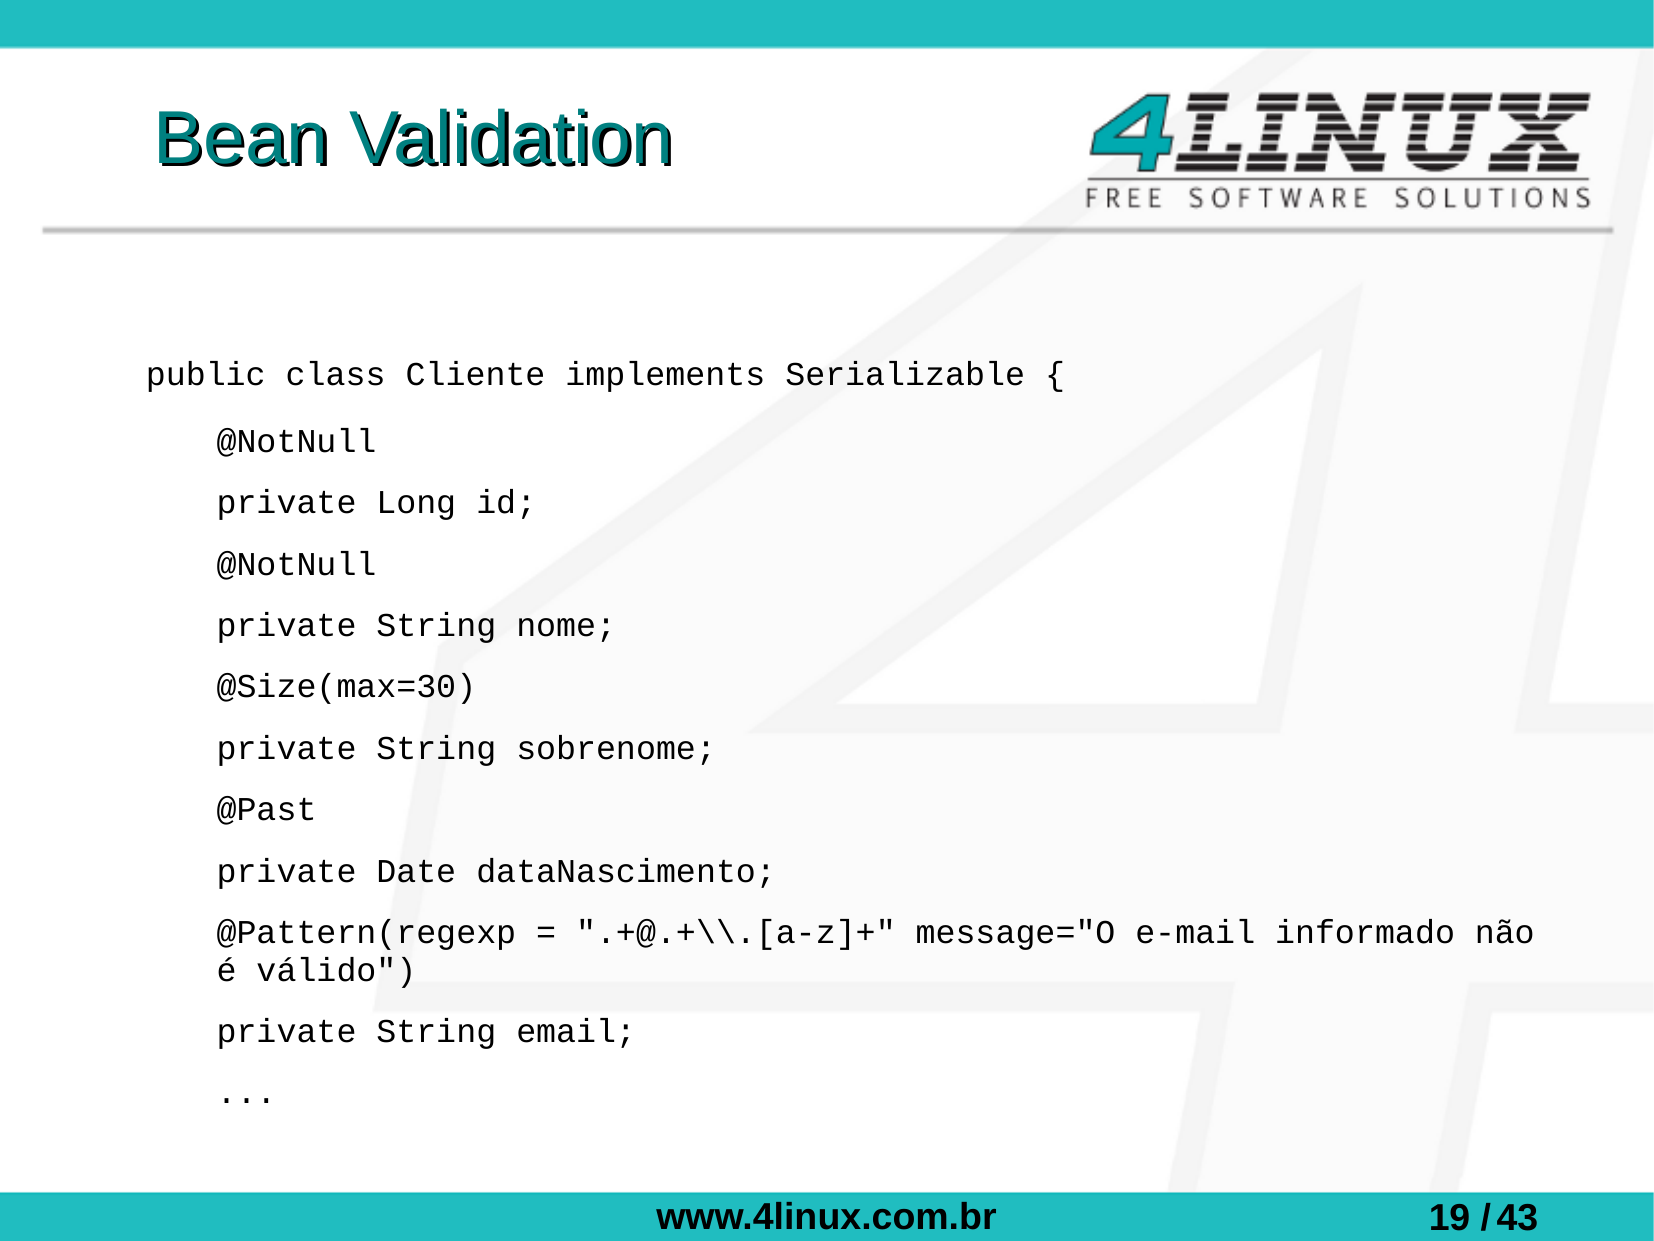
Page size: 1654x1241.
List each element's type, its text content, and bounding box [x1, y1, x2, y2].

title Bean Validation [82, 49, 1051, 226]
picture [0, 0, 1654, 1241]
list public class Cliente implements Serializable { @NotNull private Long id; @NotNull private String nome; @Size(max=30) private String sobrenome; @Past private Date dataNascimento; @Pattern(regexp = ".+@.+\\.[a-z]+" message="O e-mail informado não é válido") private String email; ... [75, 290, 1564, 1163]
